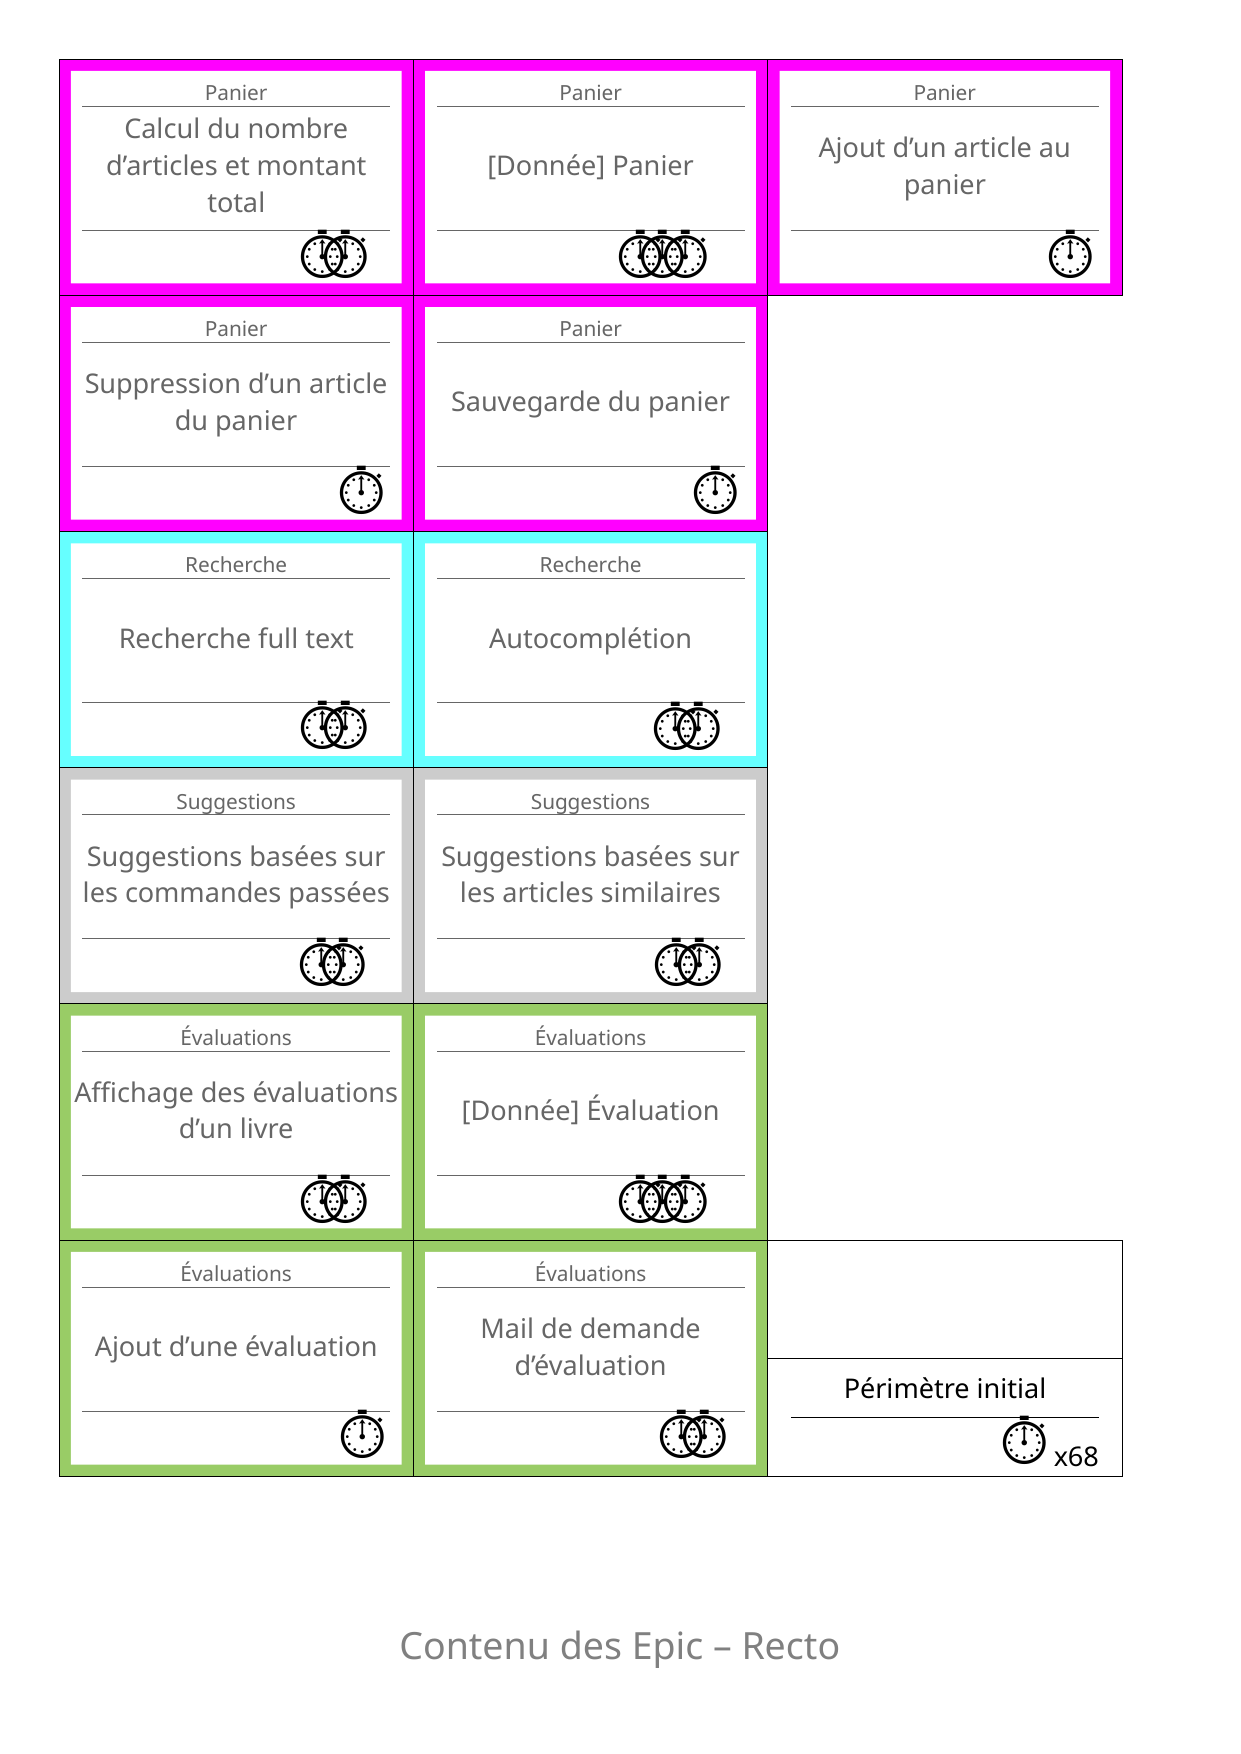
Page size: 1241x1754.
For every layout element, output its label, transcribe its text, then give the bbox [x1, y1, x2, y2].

text_box Panier [59, 70, 414, 106]
text_box Sauvegarde du panier [414, 342, 768, 461]
text_box ⏱️⏱️ [284, 224, 420, 303]
text_box Contenu des Epic – Recto [59, 1594, 1182, 1695]
text_box [59, 225, 768, 307]
text_box Ajout d’une évaluation [59, 1287, 414, 1406]
text_box ⏱️ [986, 1410, 1082, 1489]
text_box Recherche [59, 543, 413, 578]
text_box [59, 697, 768, 779]
text_box ⏱️⏱️⏱️ [602, 1169, 777, 1248]
text_box ⏱️⏱️ [284, 1169, 420, 1248]
text_box ⏱️⏱️ [283, 933, 419, 1011]
text_box ⏱️⏱️ [637, 696, 773, 763]
text_box ⏱️⏱️ [638, 933, 774, 1011]
text_box Calcul du nombre d’articles et montant total [59, 106, 414, 225]
text_box [777, 225, 1032, 296]
text_box ⏱️ [1032, 224, 1128, 303]
text_box Suggestions [59, 779, 413, 814]
text_box [Donnée] Évaluation [414, 1051, 768, 1170]
text_box Périmètre initial [768, 1359, 1123, 1447]
text_box [59, 1170, 1123, 1359]
text_box Suggestions basées sur les commandes passées [59, 814, 413, 934]
text_box Recherche [413, 543, 768, 578]
text_box Recherche full text [59, 578, 413, 697]
text_box [779, 1447, 986, 1477]
text_box Autocomplétion [413, 578, 768, 697]
text_box Évaluations [414, 1251, 780, 1351]
text_box ⏱️⏱️ [284, 695, 420, 767]
text_box Panier [767, 70, 1123, 106]
text_box ⏱️⏱️ [643, 1404, 779, 1483]
text_box Suggestions basées sur les articles similaires [413, 814, 768, 934]
text_box Mail de demande d’évaluation [414, 1287, 768, 1406]
text_box ⏱️ [677, 460, 774, 539]
text_box ⏱️⏱️⏱️ [602, 224, 777, 303]
text_box [1118, 1447, 1123, 1477]
text_box Panier [414, 70, 767, 106]
text_box Évaluations [414, 1015, 768, 1051]
text_box Panier [59, 307, 414, 342]
text_box Évaluations [59, 1015, 414, 1051]
text_box [59, 59, 1123, 70]
text_box [421, 1406, 643, 1477]
text_box x68 [1082, 1447, 1118, 1477]
text_box ⏱️ [324, 1404, 421, 1483]
text_box Suppression d’un article du panier [59, 342, 414, 461]
text_box Suggestions [413, 779, 768, 814]
text_box [Donnée] Panier [414, 106, 767, 225]
text_box [59, 934, 768, 1015]
text_box Panier [414, 307, 768, 342]
text_box [59, 1406, 324, 1477]
text_box ⏱️ [323, 460, 420, 539]
text_box Évaluations [59, 1251, 414, 1287]
text_box Affichage des évaluations d’un livre [59, 1051, 414, 1170]
text_box Ajout d’un article au panier [767, 106, 1123, 225]
text_box [59, 461, 768, 543]
